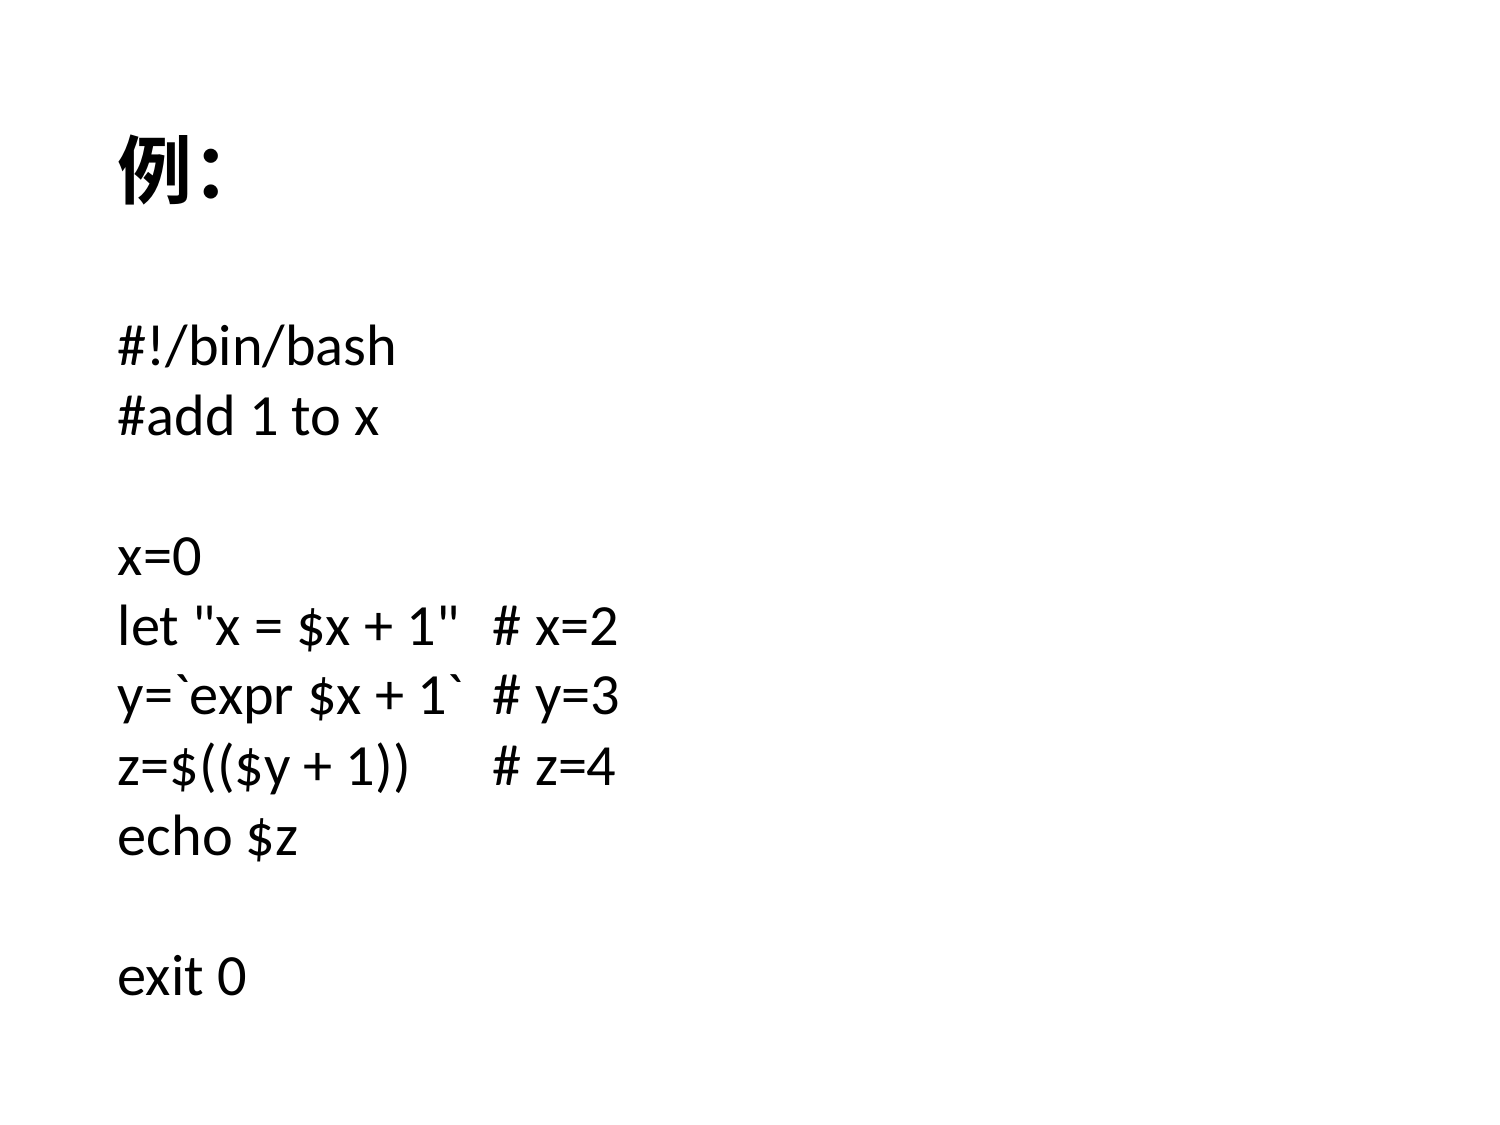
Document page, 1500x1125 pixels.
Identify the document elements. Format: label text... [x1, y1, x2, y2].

text_box 例： [103, 59, 1397, 277]
text_box #!/bin/bash #add 1 to x x=0 let "x = $x + 1" # x=2 y=`expr $x + 1` # y=3 z=$(($y + 1)) # z=4 echo $z exit 0 [103, 299, 1397, 1013]
